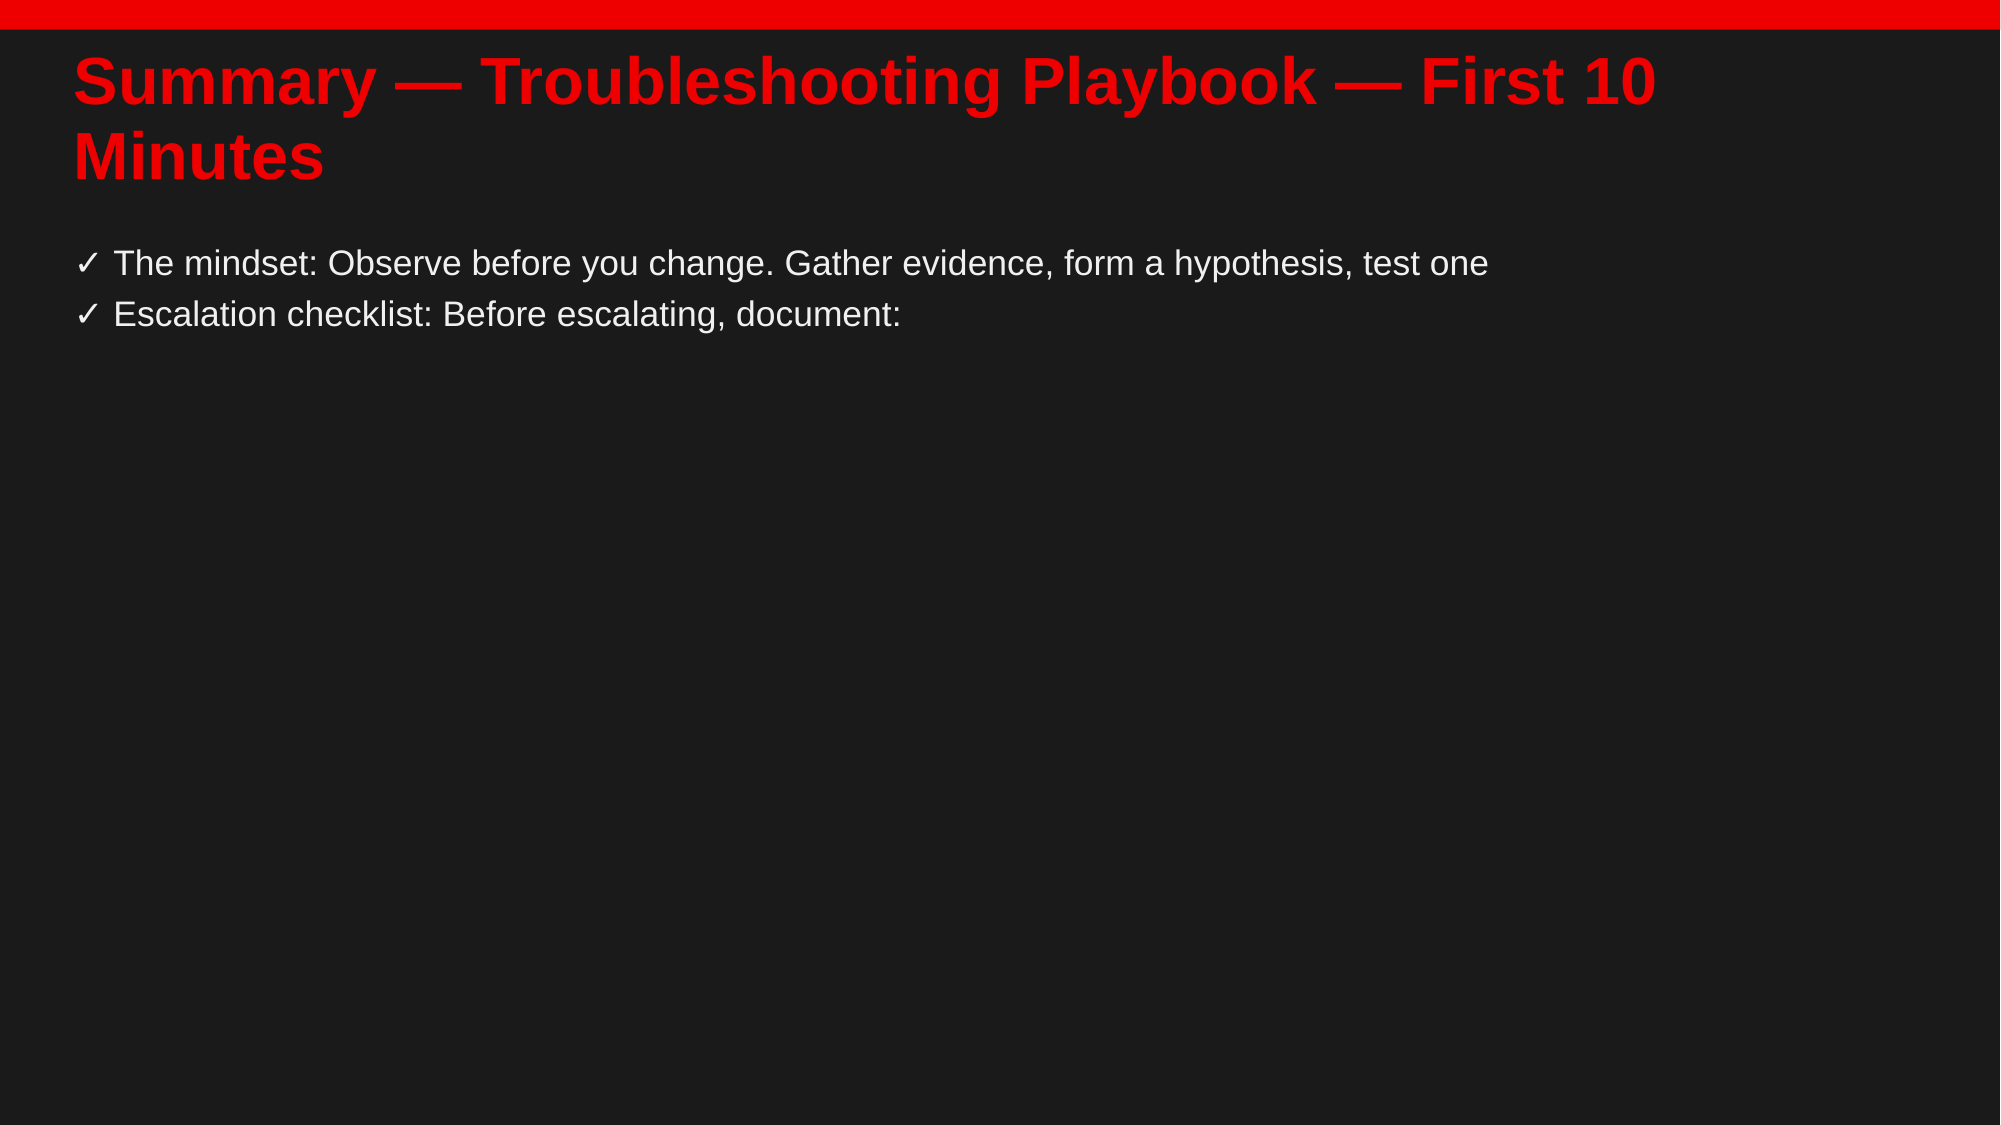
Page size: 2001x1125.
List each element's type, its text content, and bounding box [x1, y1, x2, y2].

text_box ✓ The mindset: Observe before you change. Gather evidence, form a hypothesis, test one ✓ Escalation checklist: Before escalating, document: [59, 236, 1942, 1037]
text_box [0, 0, 2001, 30]
text_box Summary — Troubleshooting Playbook — First 10 Minutes [59, 36, 1942, 208]
